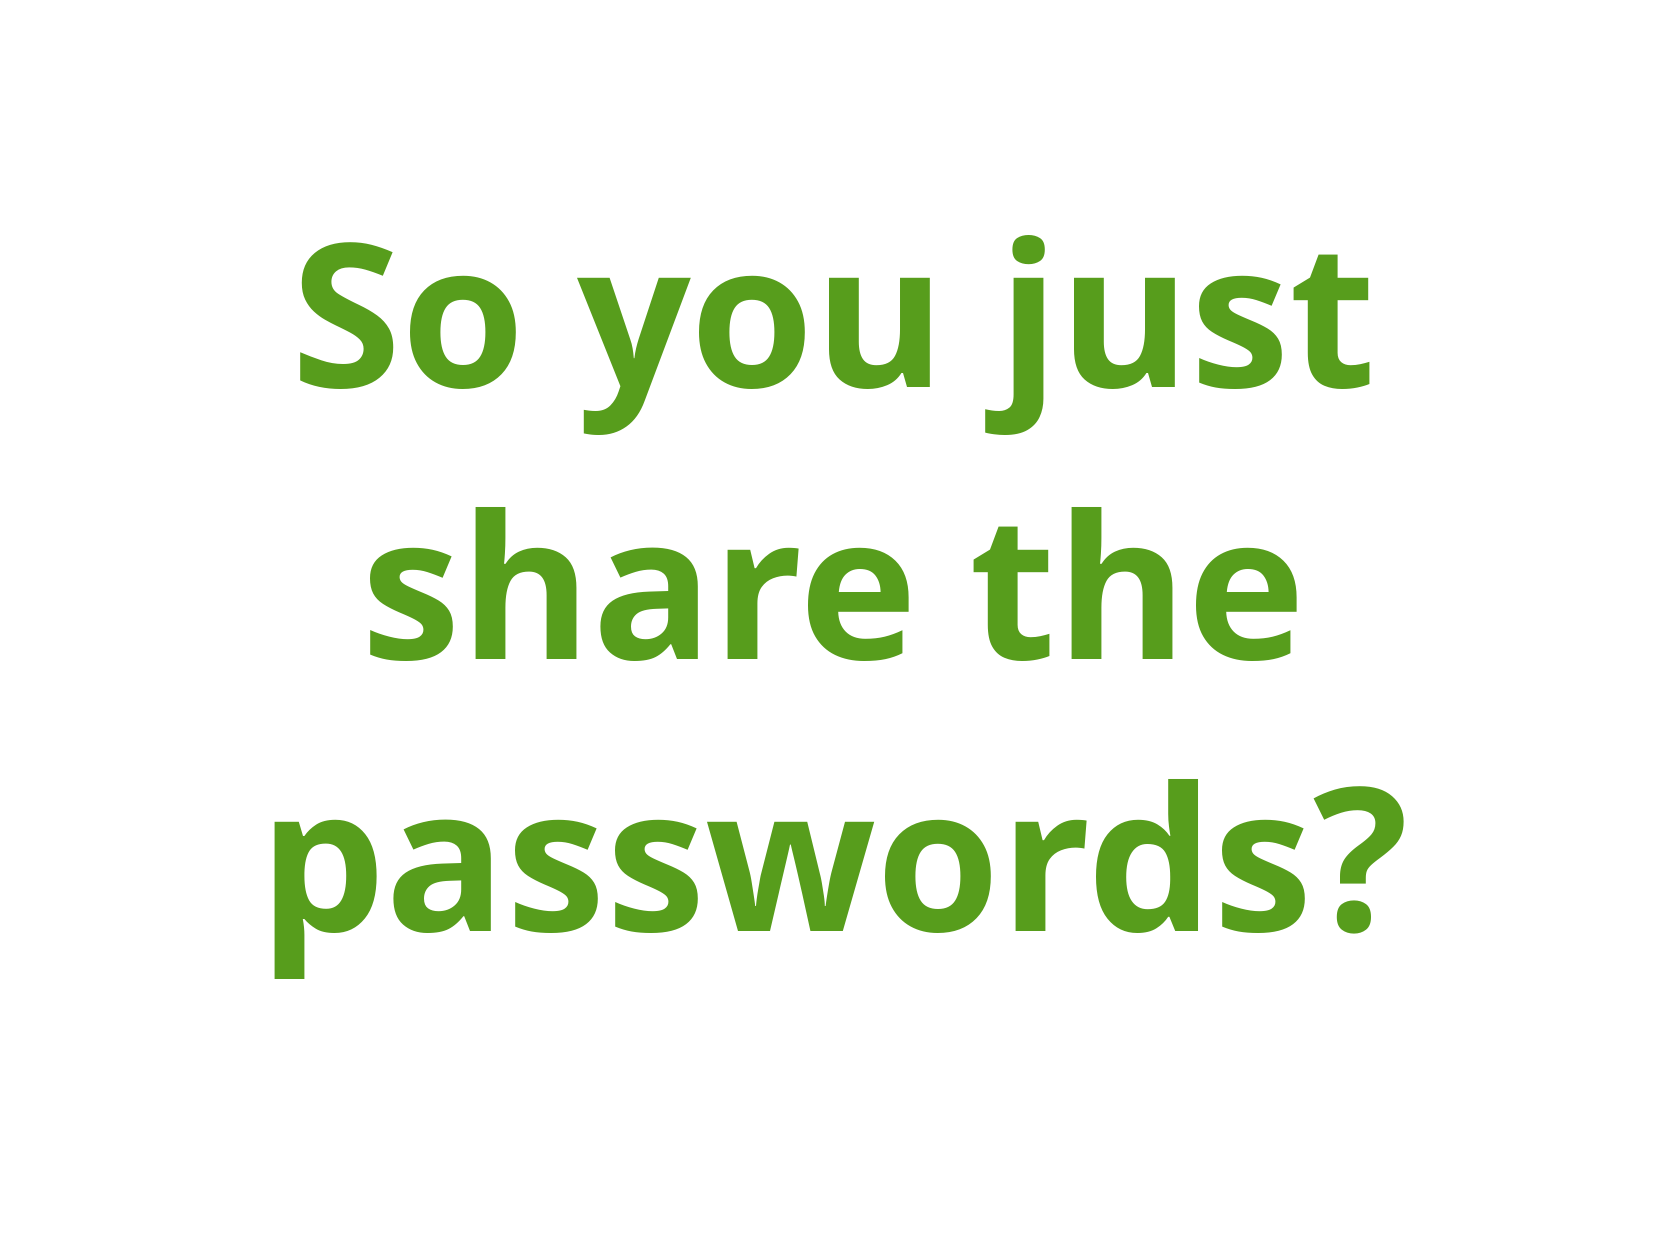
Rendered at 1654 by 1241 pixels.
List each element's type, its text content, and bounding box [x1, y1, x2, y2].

title So you just share the passwords? [90, 300, 1579, 864]
